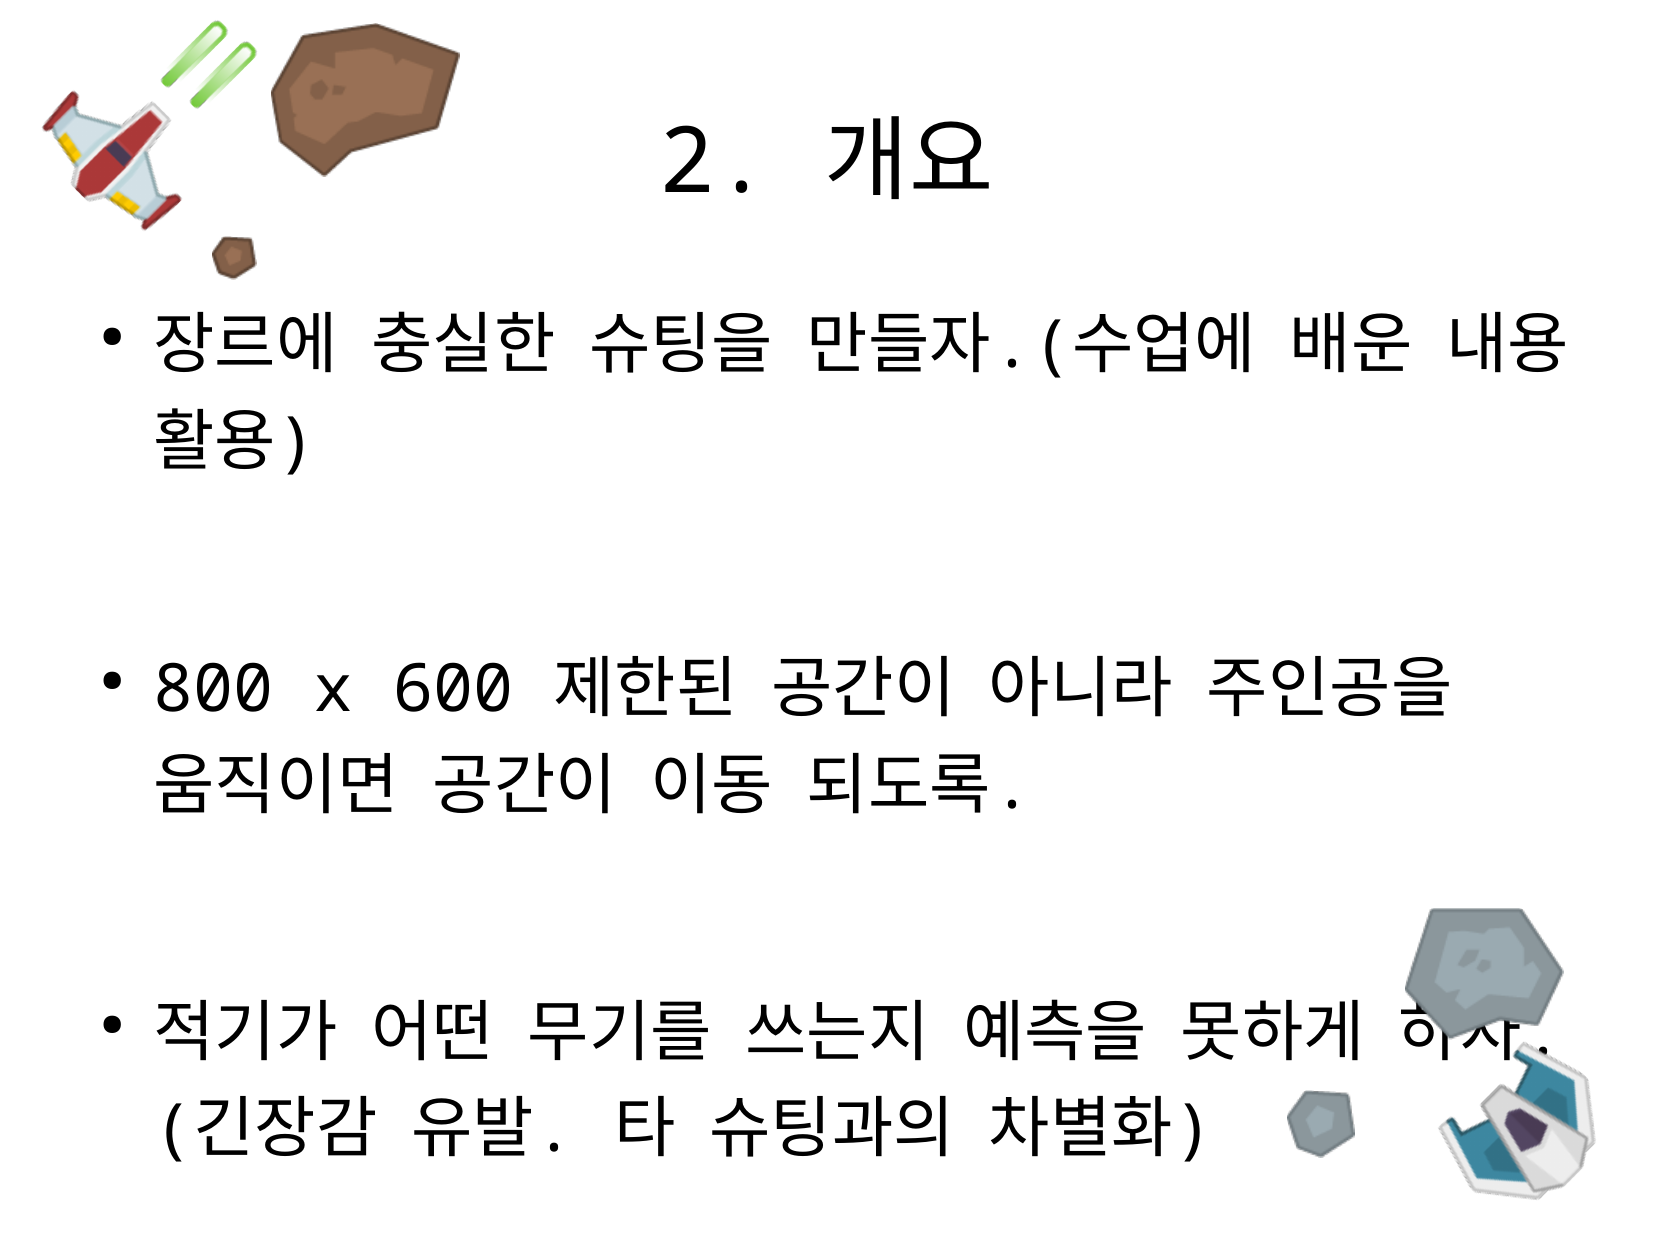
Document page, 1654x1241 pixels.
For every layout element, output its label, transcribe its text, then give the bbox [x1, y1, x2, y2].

title 2. 개요 [82, 49, 1571, 257]
picture [271, 23, 460, 177]
picture [156, 17, 231, 92]
picture [185, 38, 260, 113]
picture [1287, 1090, 1355, 1158]
picture [24, 55, 217, 249]
list 장르에 충실한 슈팅을 만들자.(수업에 배운 내용 활용) 800 x 600 제한된 공간이 아니라 주인공을 움직이면 공간이 이동 되도록. 적기가 어떤 무기를 쓰는지 예측을 못하게 하자.(긴장감 유발. 타 슈팅과의 차별화) 시간되면 Multi Play까지 넣자. [82, 290, 1571, 1133]
picture [1405, 908, 1630, 1235]
picture [212, 236, 257, 280]
